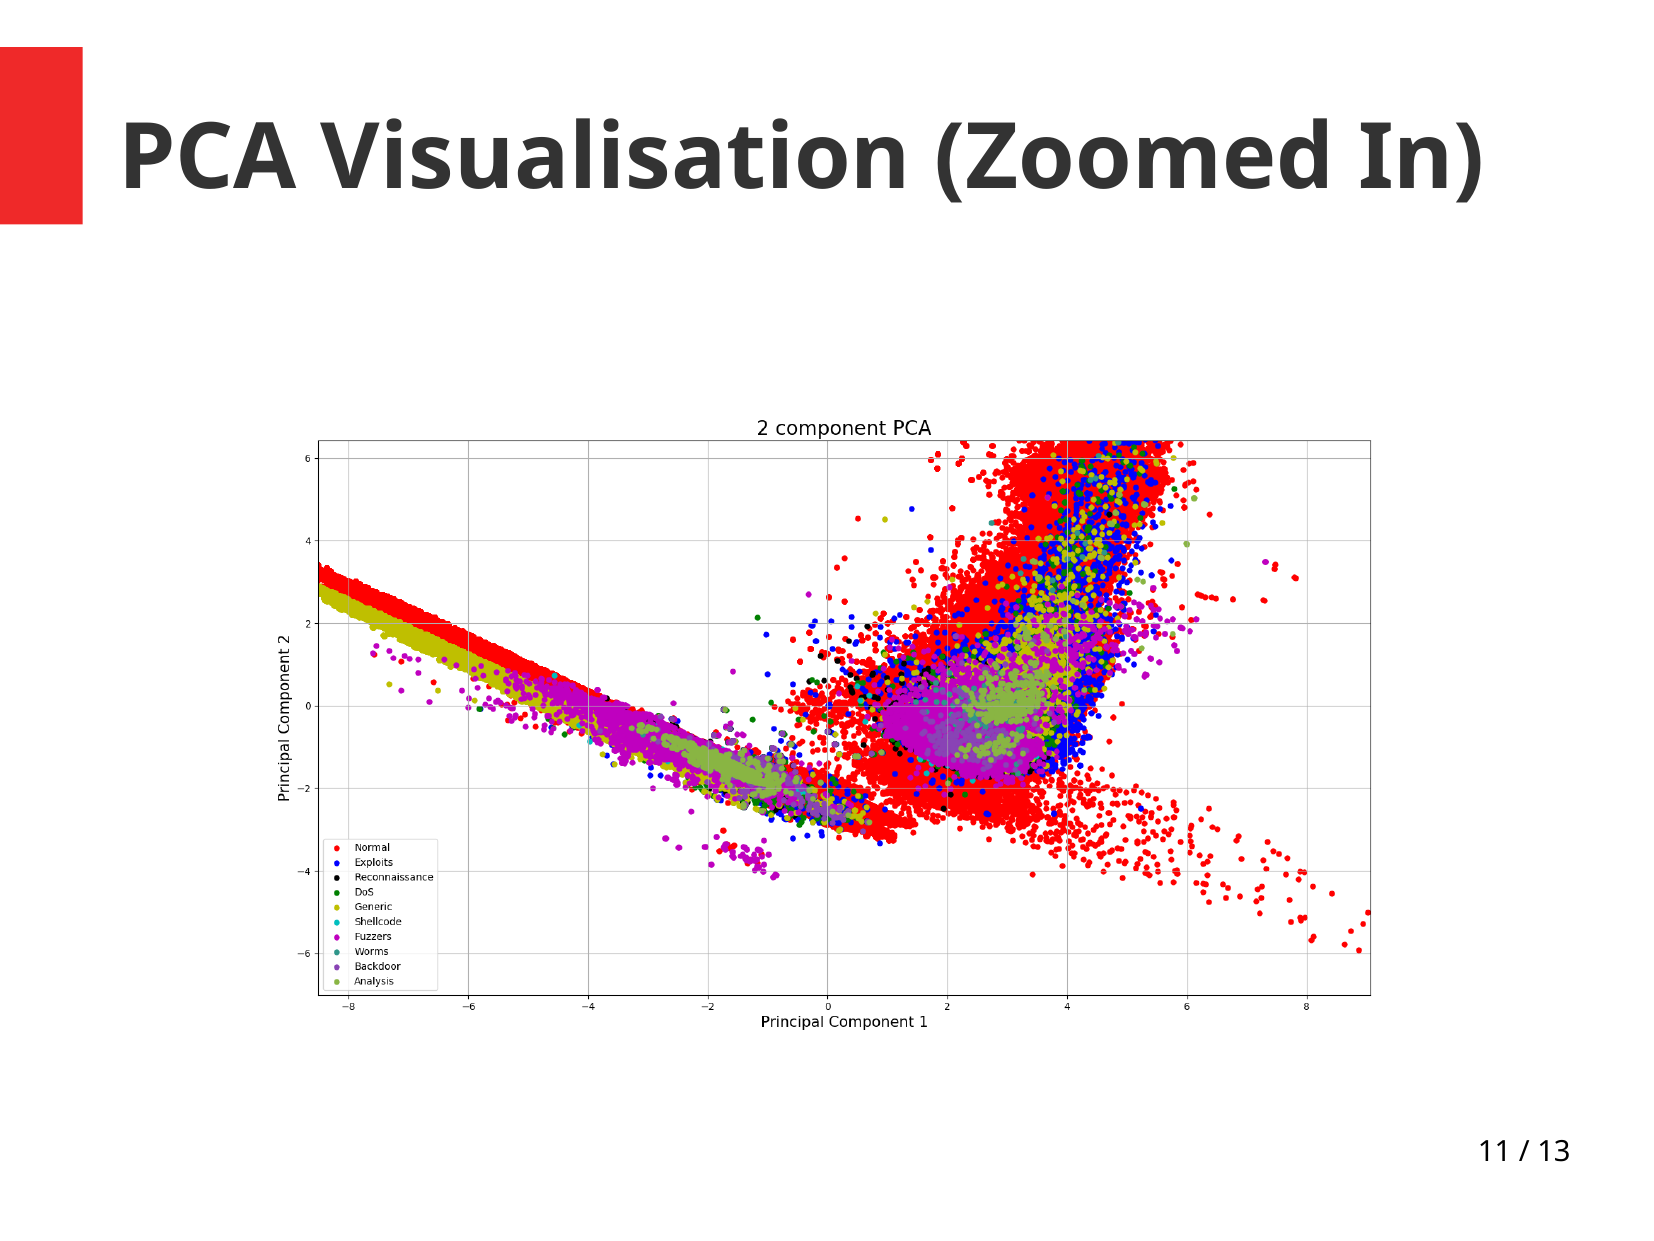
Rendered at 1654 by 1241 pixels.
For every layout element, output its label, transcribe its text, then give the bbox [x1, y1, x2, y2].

title PCA Visualisation (Zoomed In) [118, 45, 1571, 260]
picture [148, 354, 1506, 1074]
